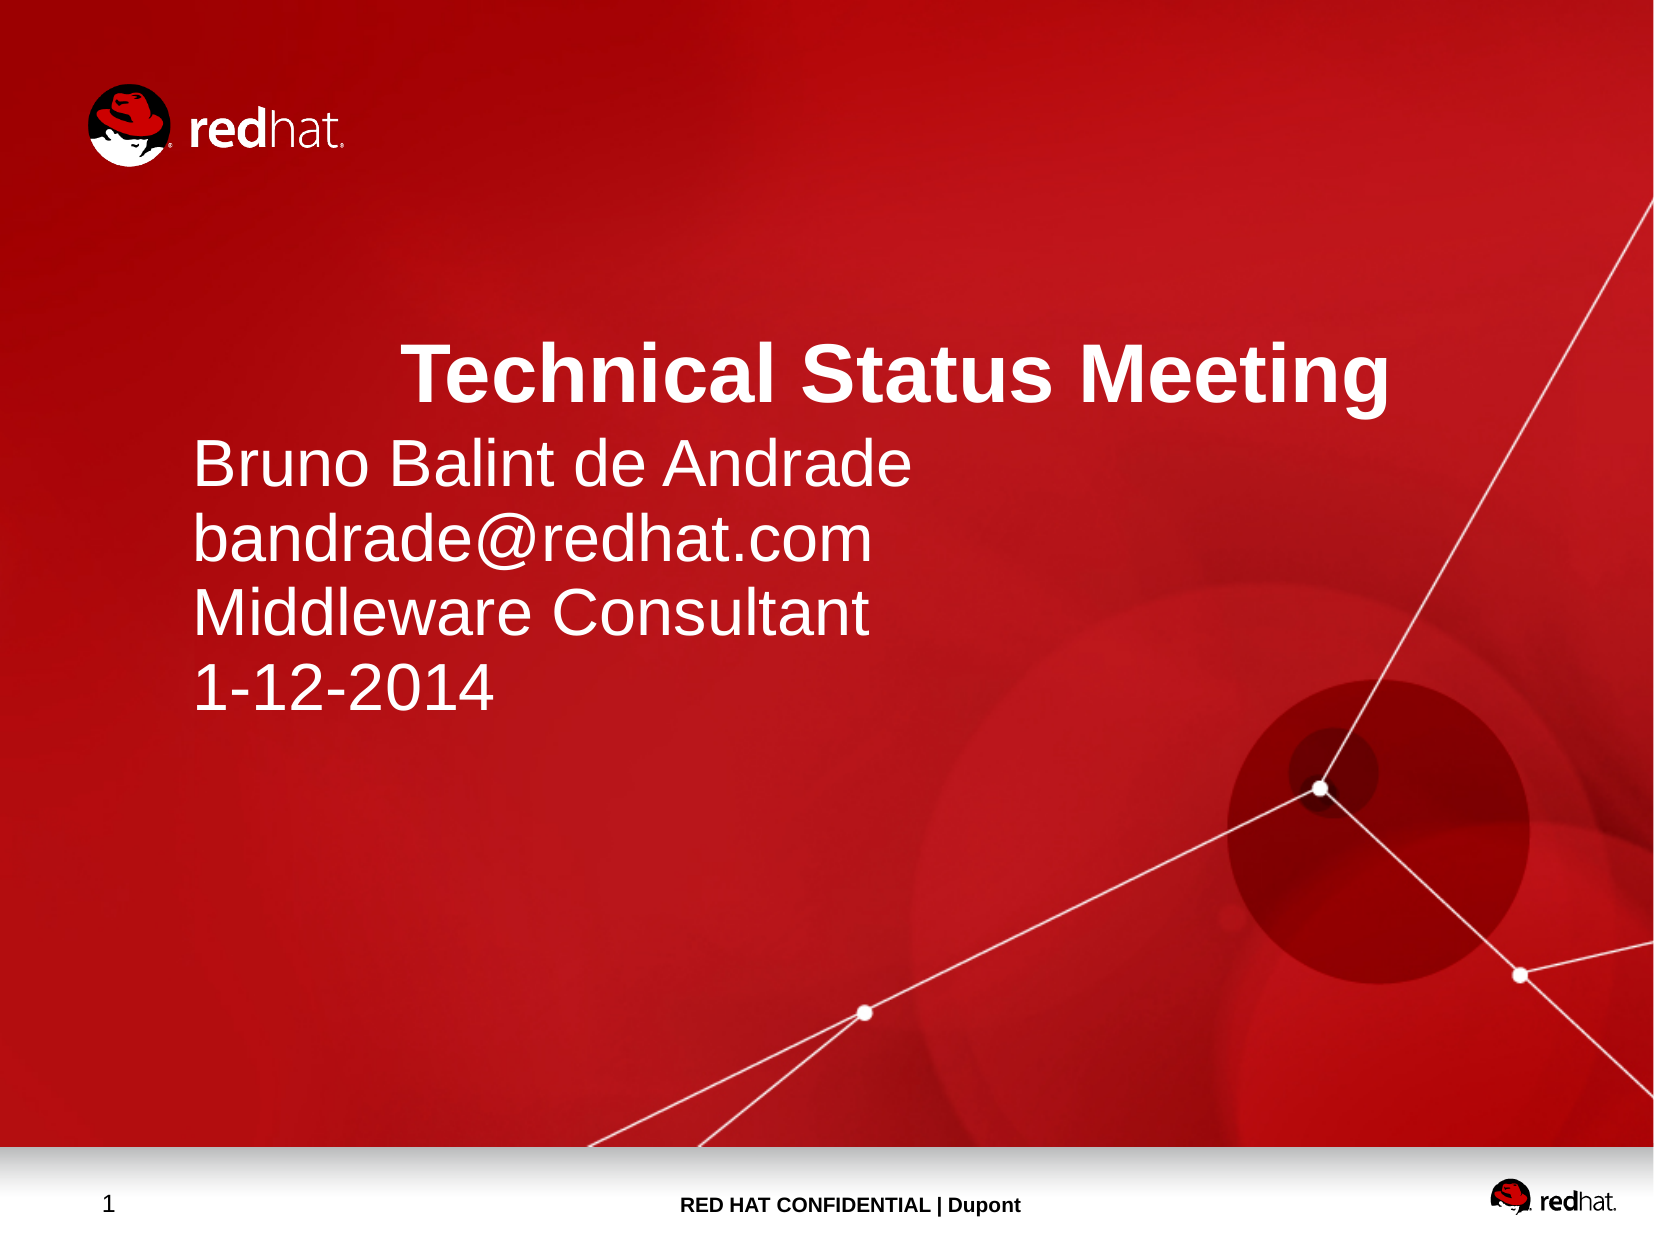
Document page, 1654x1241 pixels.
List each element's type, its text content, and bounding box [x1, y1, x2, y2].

text_box Bruno Balint de Andrade bandrade@redhat.com Middleware Consultant 1-12-2014 [177, 418, 1445, 733]
picture [0, 0, 1654, 1241]
text_box Technical Status Meeting [170, 273, 1408, 526]
